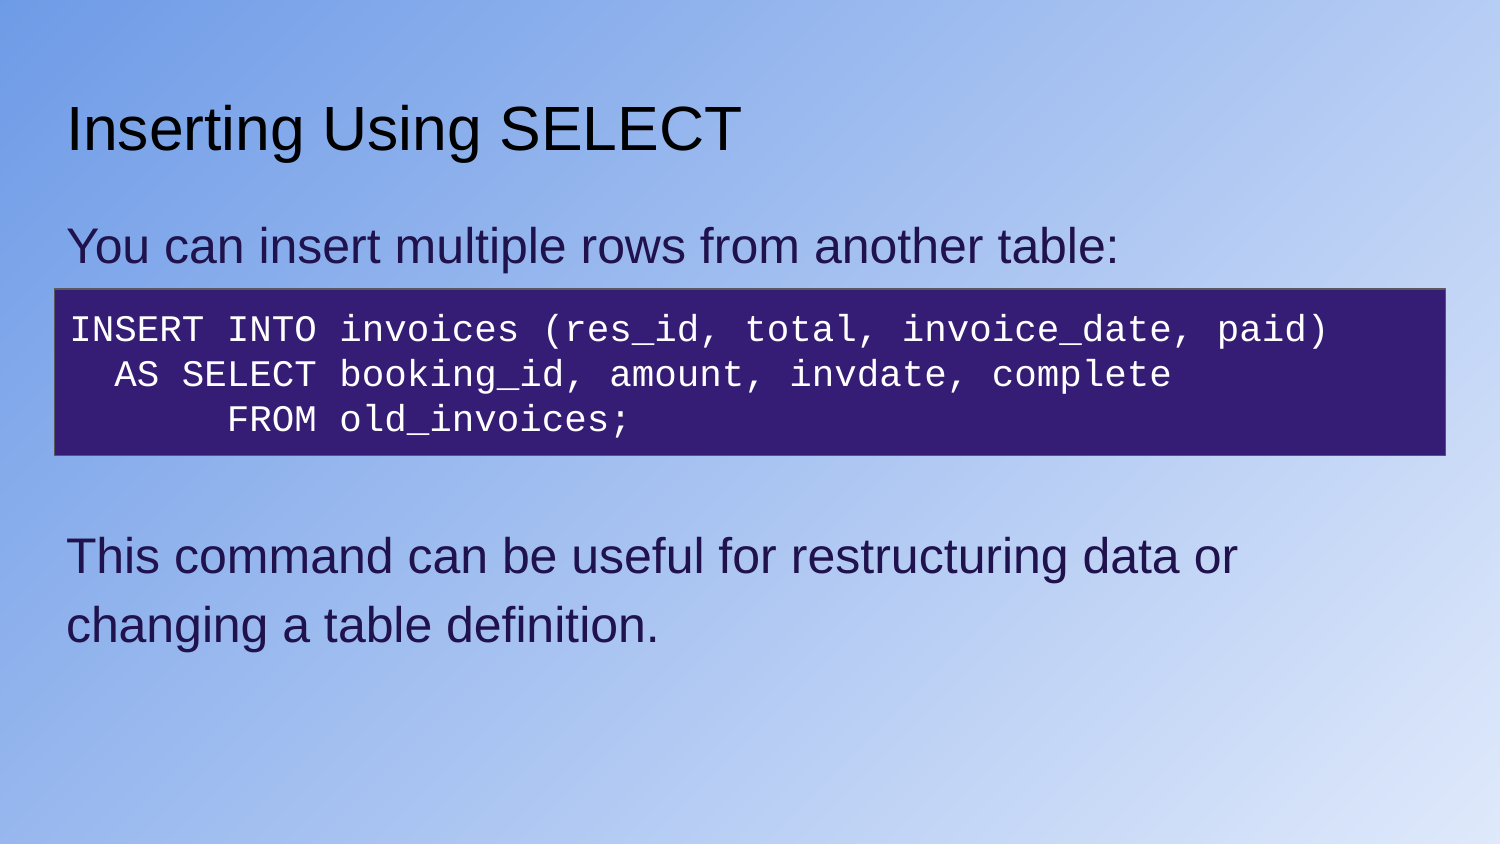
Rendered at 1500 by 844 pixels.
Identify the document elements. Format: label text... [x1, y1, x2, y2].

list You can insert multiple rows from another table: This command can be useful for restructuring data or changing a table definition. [51, 189, 1449, 750]
text_box INSERT INTO invoices (res_id, total, invoice_date, paid) AS SELECT booking_id, amount, invdate, complete FROM old_invoices; [54, 289, 1446, 456]
title Inserting Using SELECT [51, 72, 1449, 167]
